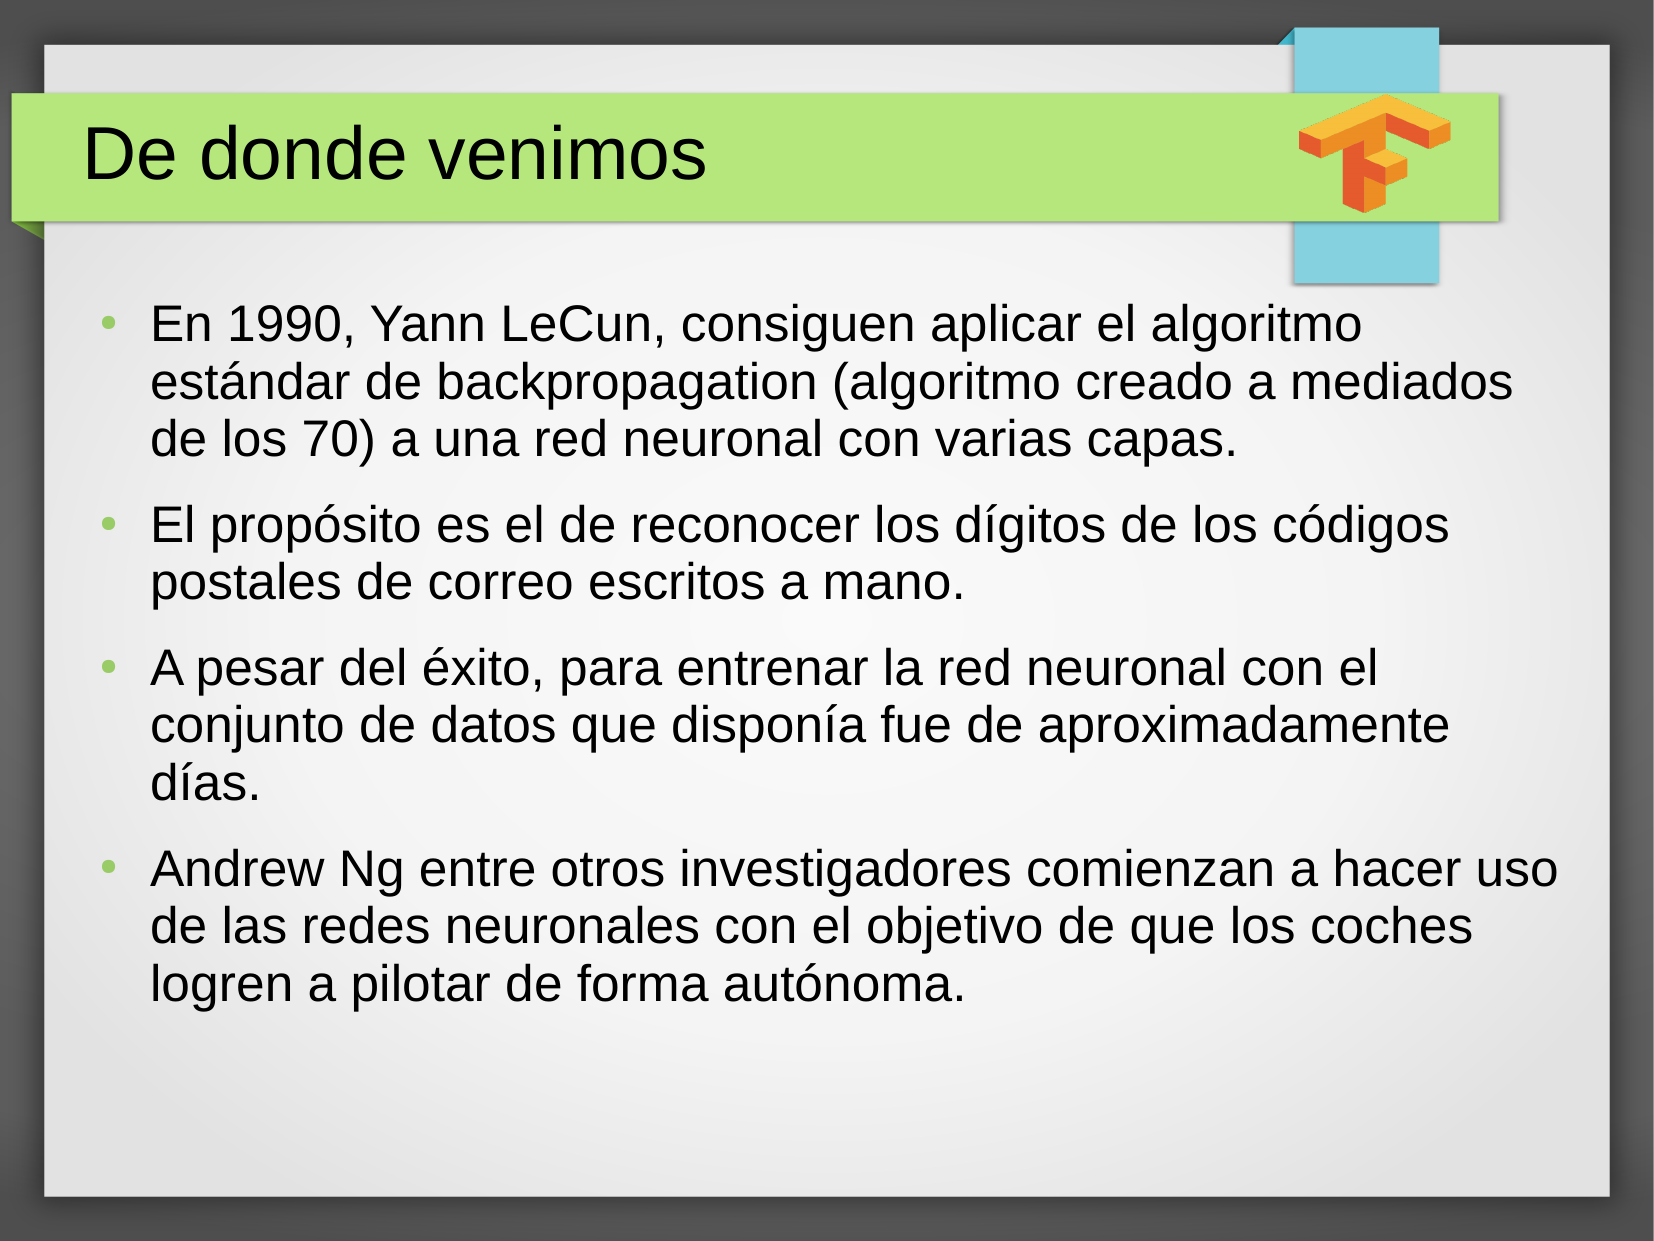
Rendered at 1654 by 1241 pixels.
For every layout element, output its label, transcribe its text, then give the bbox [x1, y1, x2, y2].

title De donde venimos [82, 94, 1264, 213]
picture [0, 0, 1654, 1241]
list En 1990, Yann LeCun, consiguen aplicar el algoritmo estándar de backpropagation (algoritmo creado a mediados de los 70) a una red neuronal con varias capas. El propósito es el de reconocer los dígitos de los códigos postales de correo escritos a mano. A pesar del éxito, para entrenar la red neuronal con el conjunto de datos que disponía fue de aproximadamente días. Andrew Ng entre otros investigadores comienzan a hacer uso de las redes neuronales con el objetivo de que los coches logren a pilotar de forma autónoma. [82, 295, 1571, 1015]
